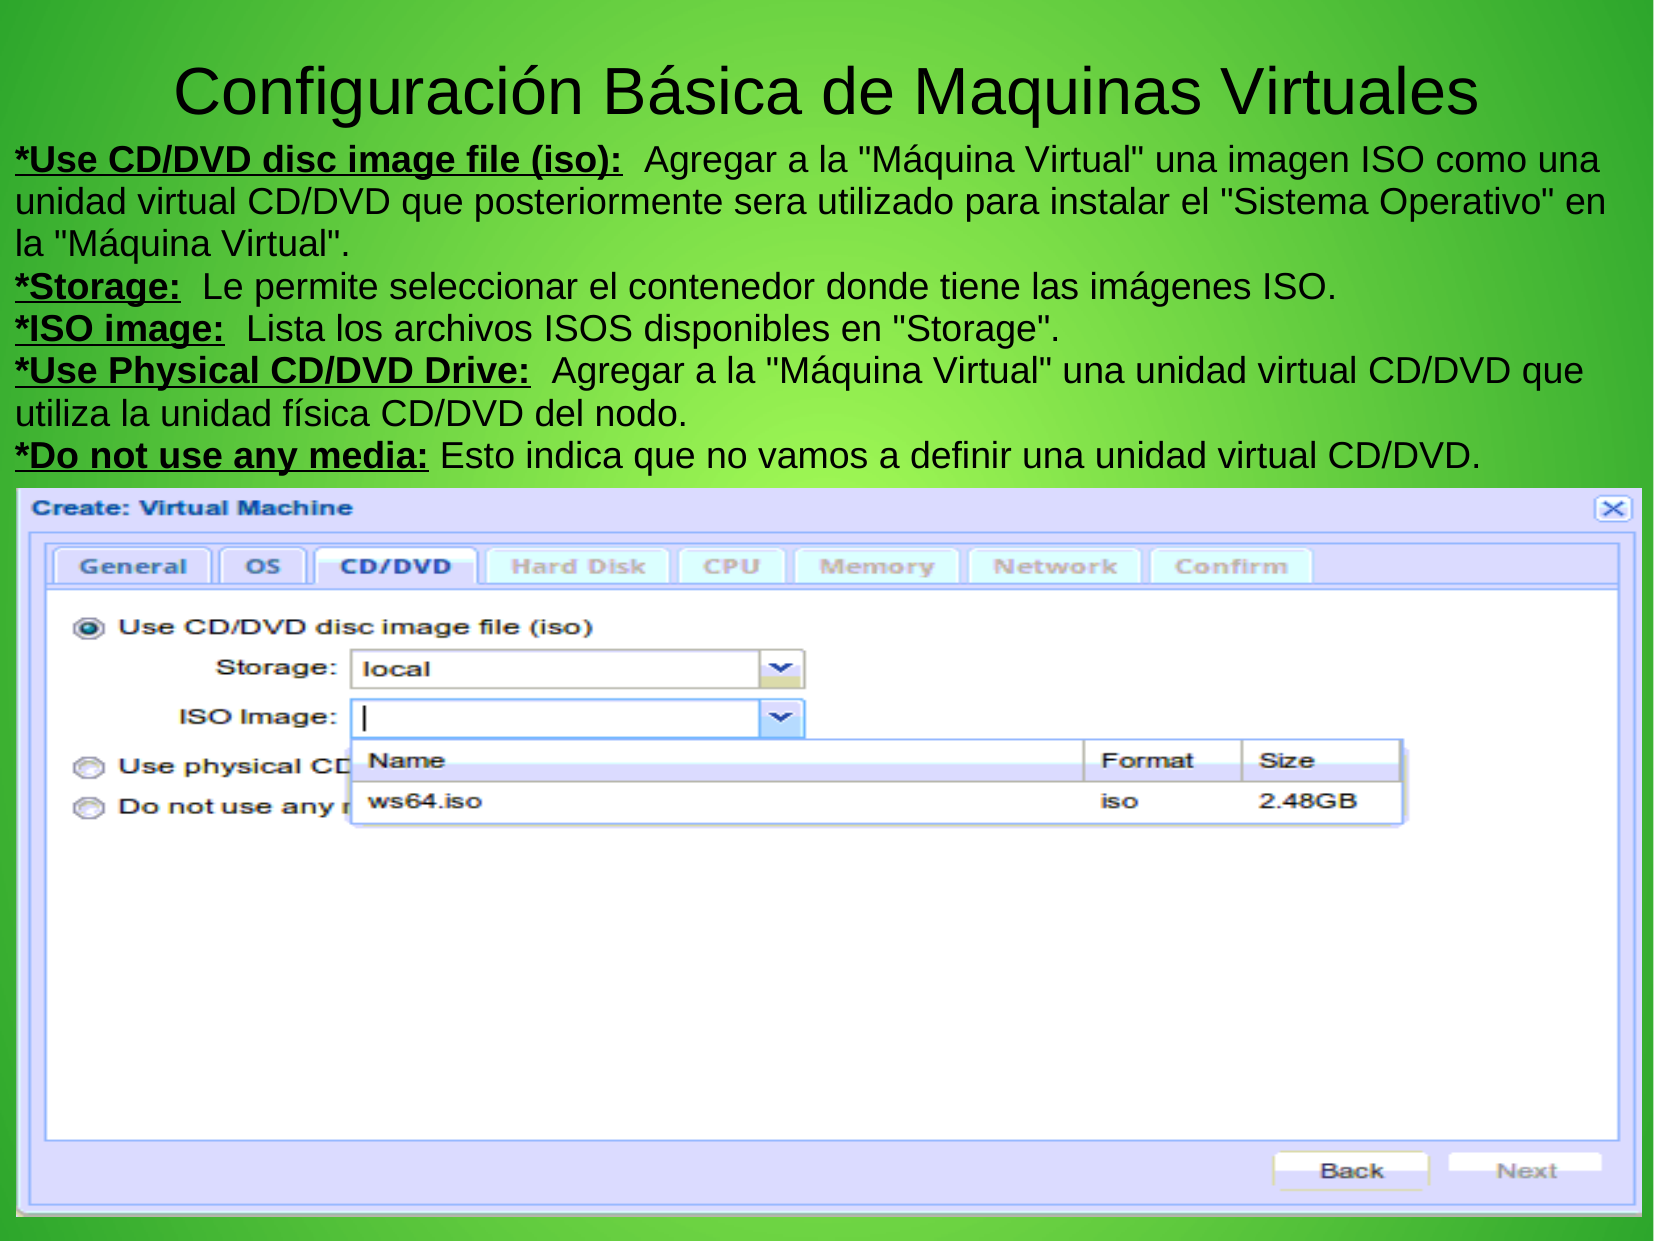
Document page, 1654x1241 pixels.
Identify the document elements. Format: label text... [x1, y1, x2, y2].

picture [0, 485, 1654, 1241]
picture [0, 0, 1654, 131]
text_box Configuración Básica de Maquinas Virtuales [158, 47, 1524, 131]
text_box *Use CD/DVD disc image file (iso): Agregar a la "Máquina Virtual" una imagen ISO como una unidad virtual CD/DVD que posteriormente sera utilizado para instalar el "Sistema Operativo" en la "Máquina Virtual". *Storage: Le permite seleccionar el contenedor donde tiene las imágenes ISO. *ISO image: Lista los archivos ISOS disponibles en "Storage". *Use Physical CD/DVD Drive: Agregar a la "Máquina Virtual" una unidad virtual CD/DVD que utiliza la unidad física CD/DVD del nodo. *Do not use any media: Esto indica que no vamos a definir una unidad virtual CD/DVD. [0, 131, 1654, 485]
